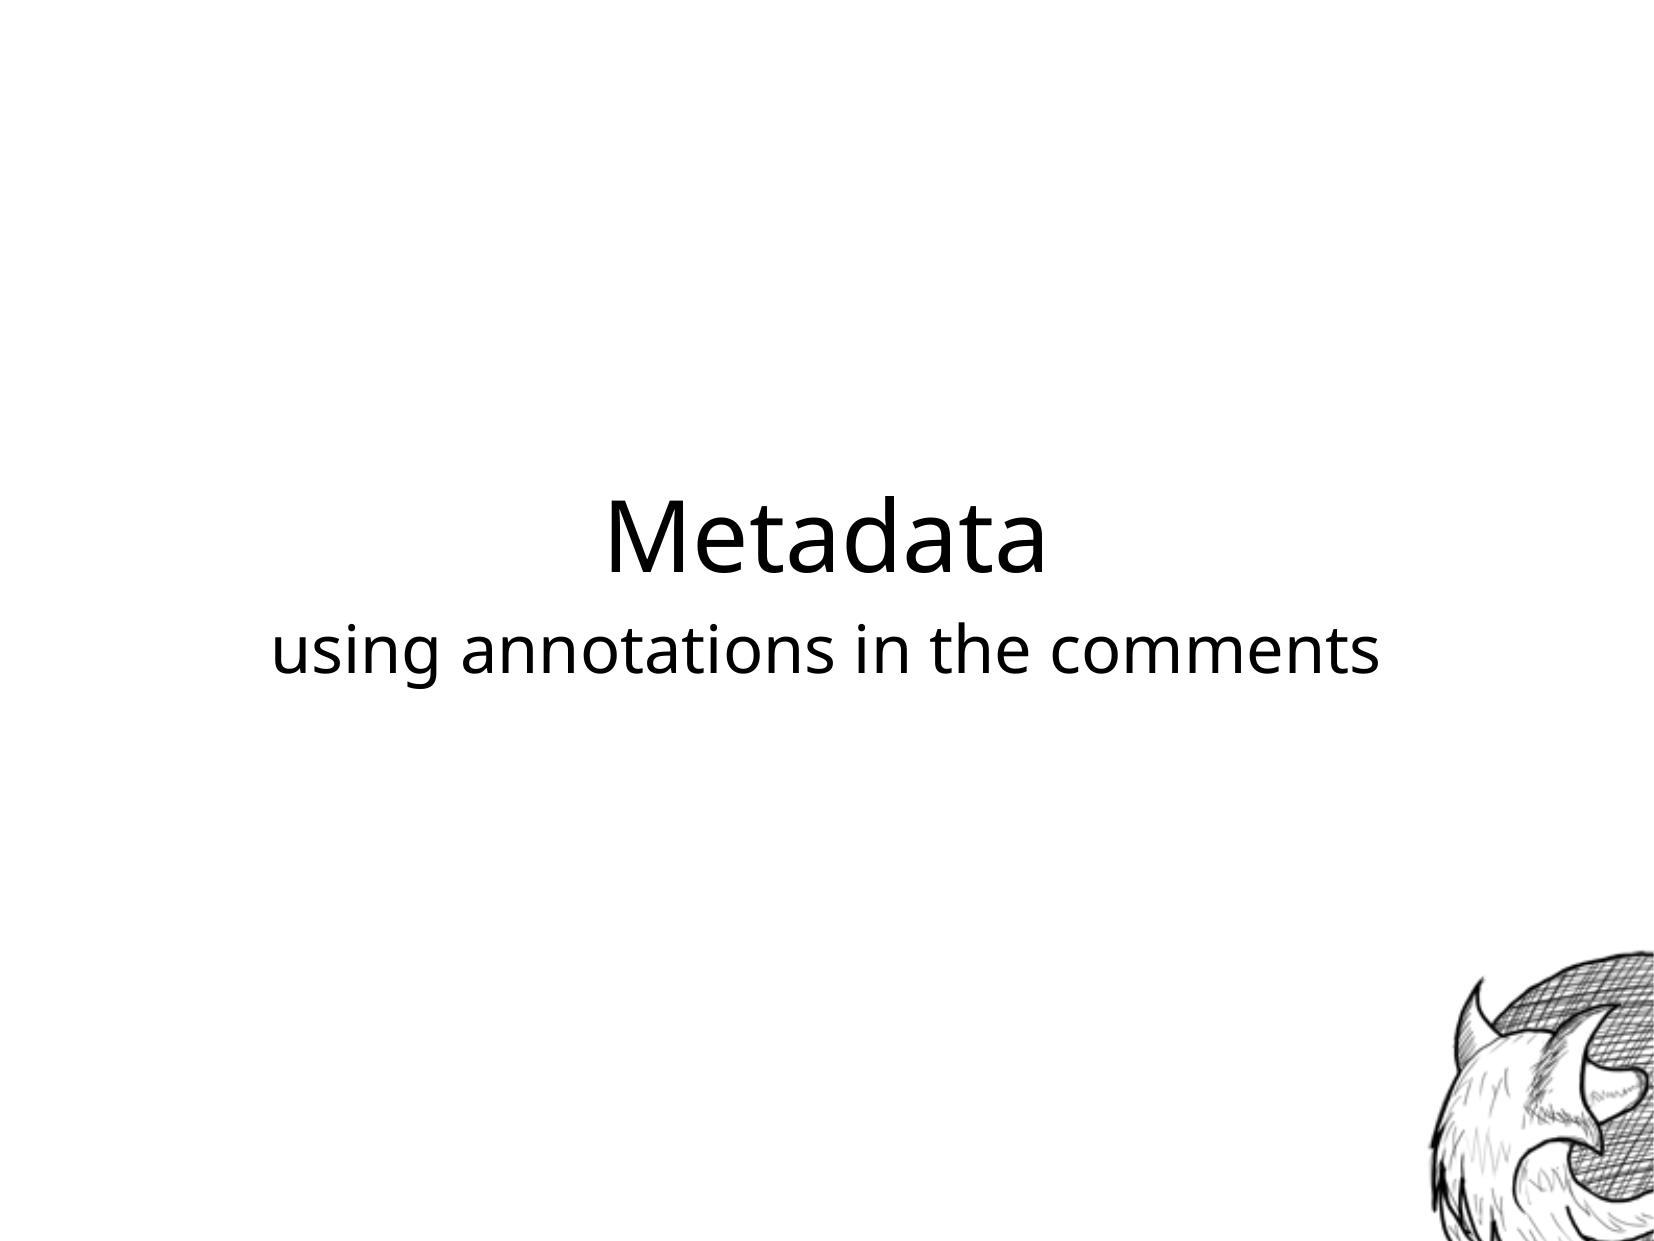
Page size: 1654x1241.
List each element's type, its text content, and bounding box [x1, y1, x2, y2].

picture [1386, 915, 1654, 1241]
subtitle Metadata using annotations in the comments [82, 56, 1571, 1102]
